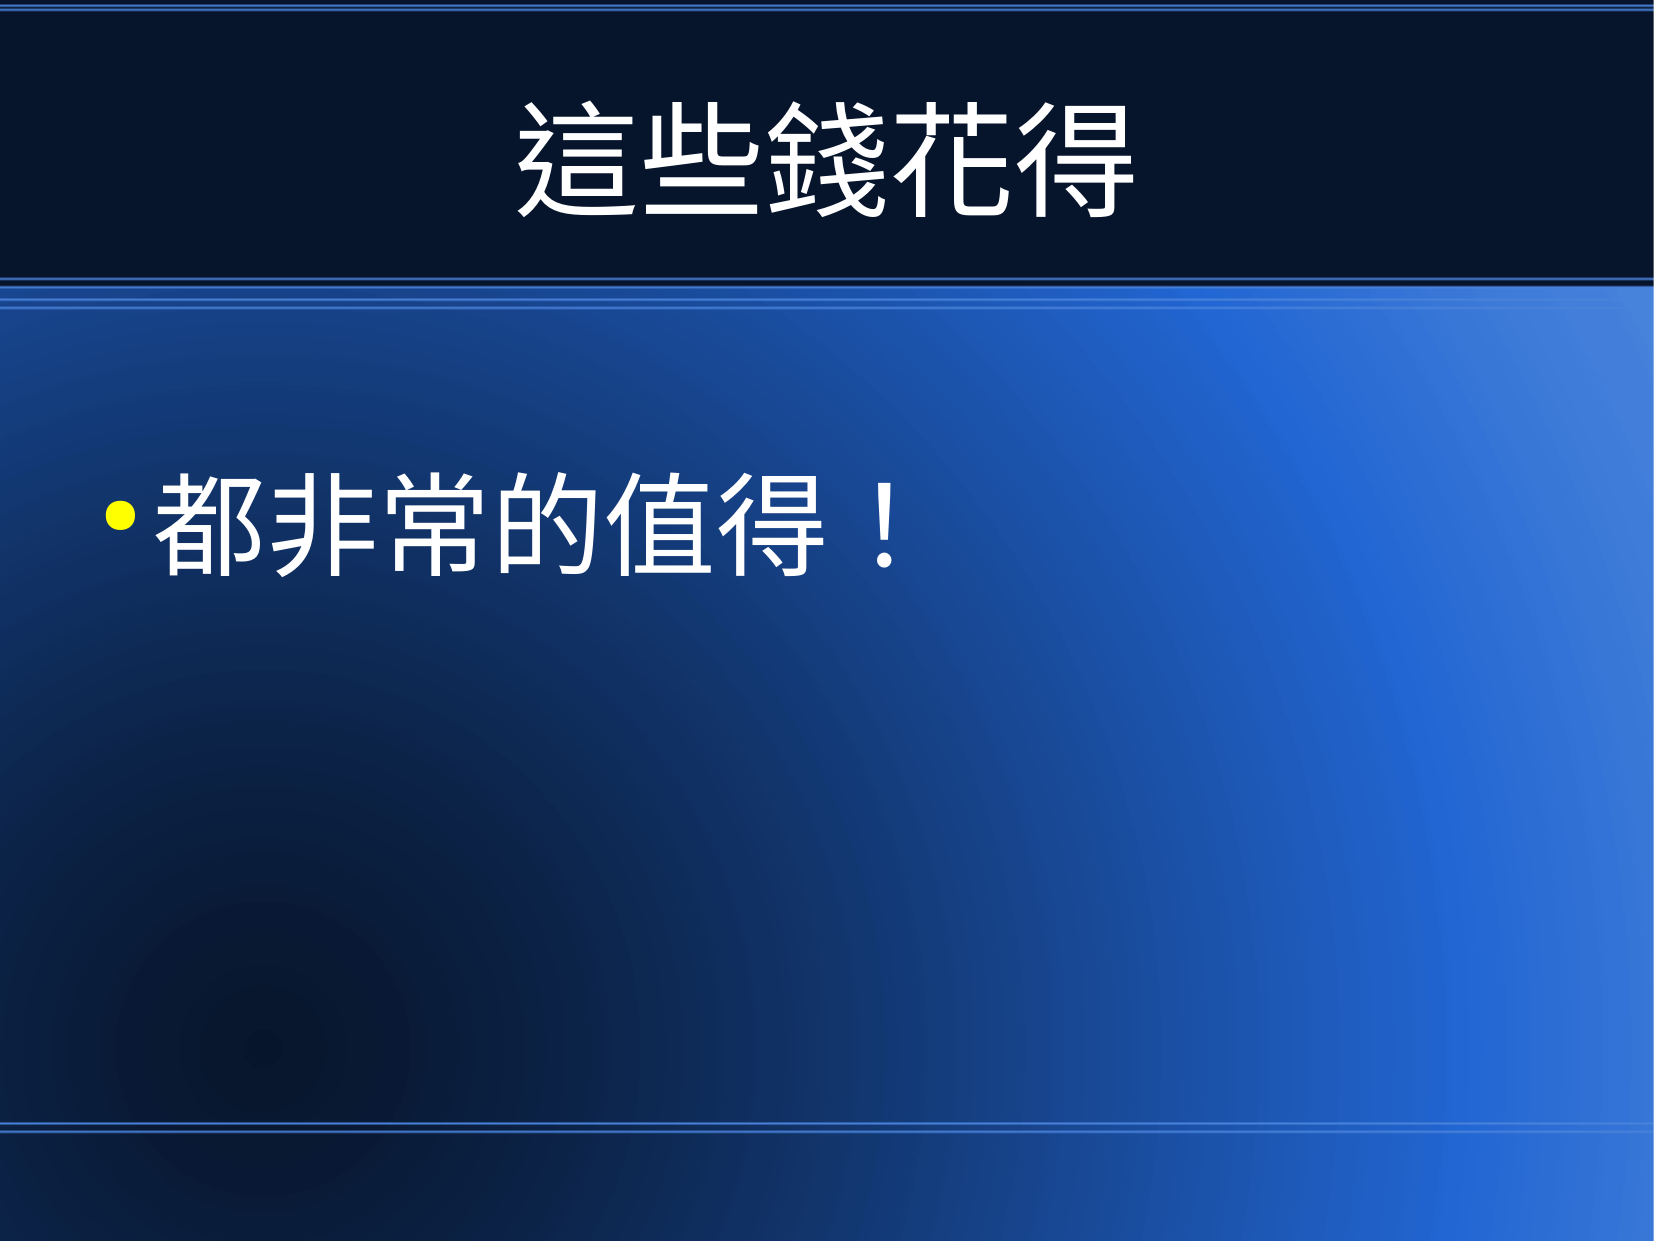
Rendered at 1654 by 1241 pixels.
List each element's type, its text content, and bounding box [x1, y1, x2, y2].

title 這些錢花得 [82, 49, 1571, 257]
list 都非常的值得！ [82, 355, 1571, 1241]
picture [0, 0, 1654, 1241]
